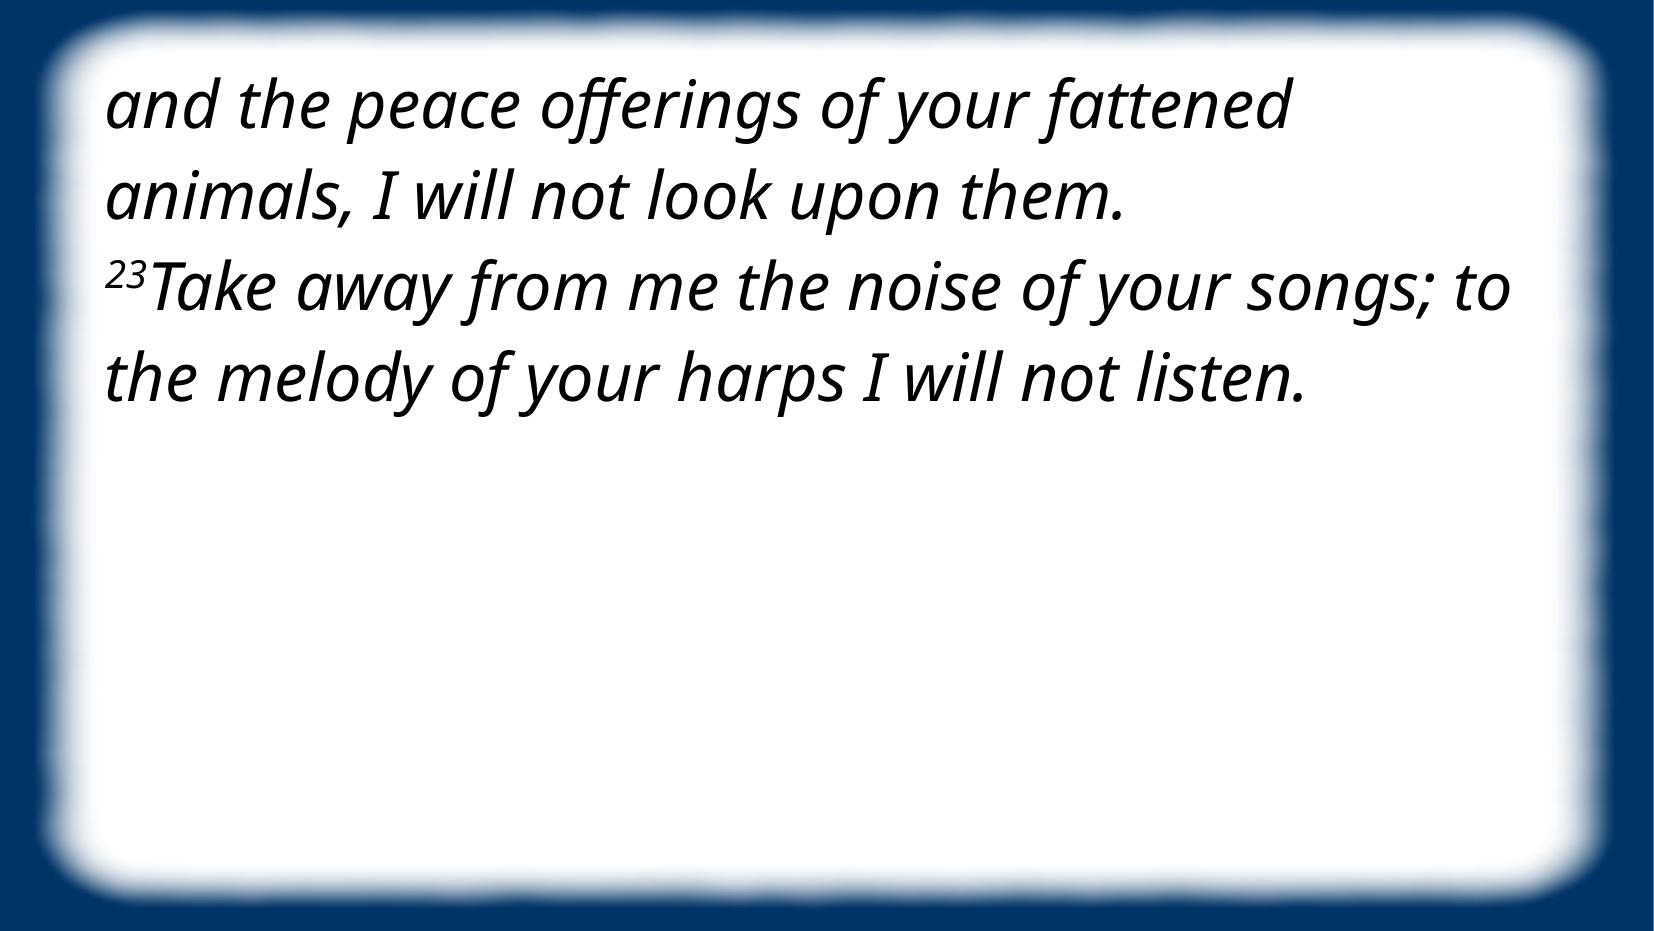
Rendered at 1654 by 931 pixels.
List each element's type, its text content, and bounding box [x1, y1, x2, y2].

picture [0, 0, 1654, 931]
text_box and the peace offerings of your fattened animals, I will not look upon them. 23Take away from me the noise of your songs; to the melody of your harps I will not listen. [90, 50, 1546, 421]
